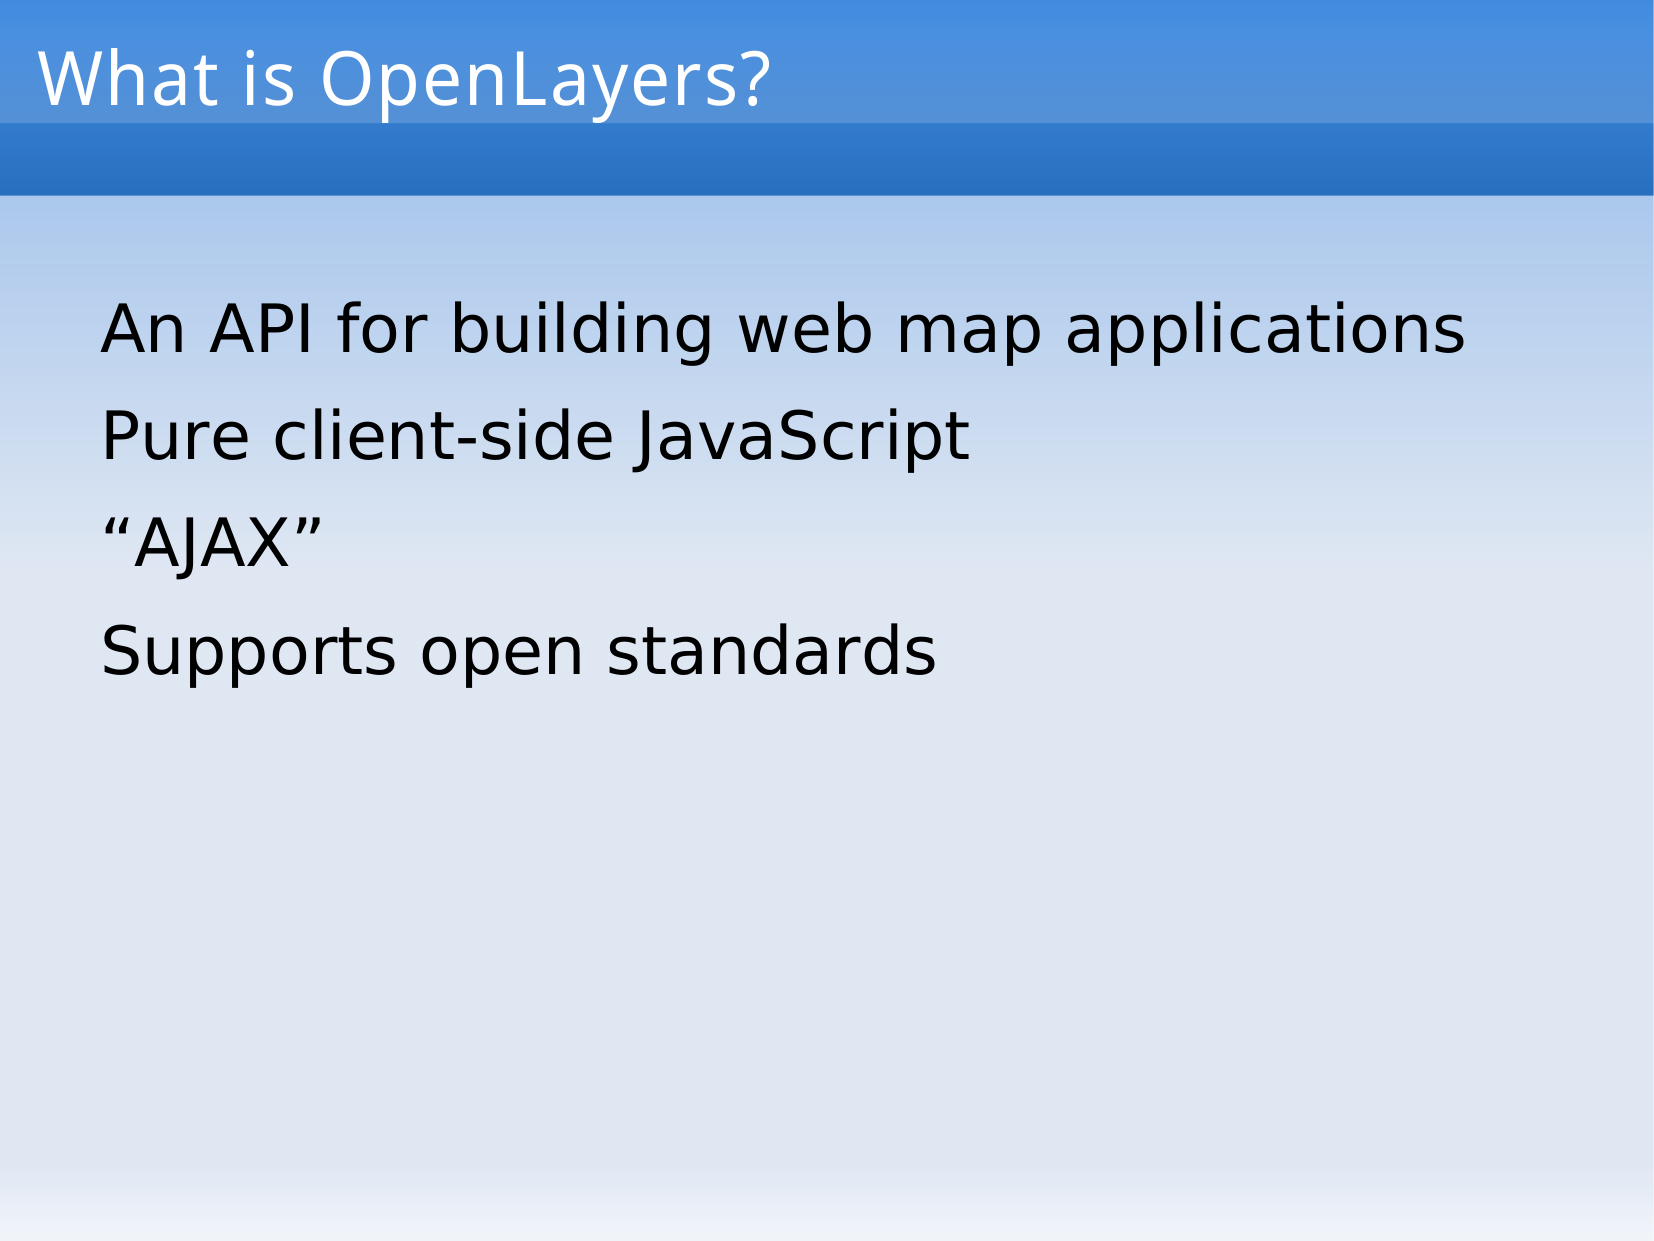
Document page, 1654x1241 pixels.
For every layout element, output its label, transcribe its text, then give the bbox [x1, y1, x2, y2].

list An API for building web map applications Pure client-side JavaScript “AJAX” Supports open standards [82, 290, 1571, 1109]
title What is OpenLayers? [37, 2, 1463, 151]
picture [0, 0, 1654, 1241]
